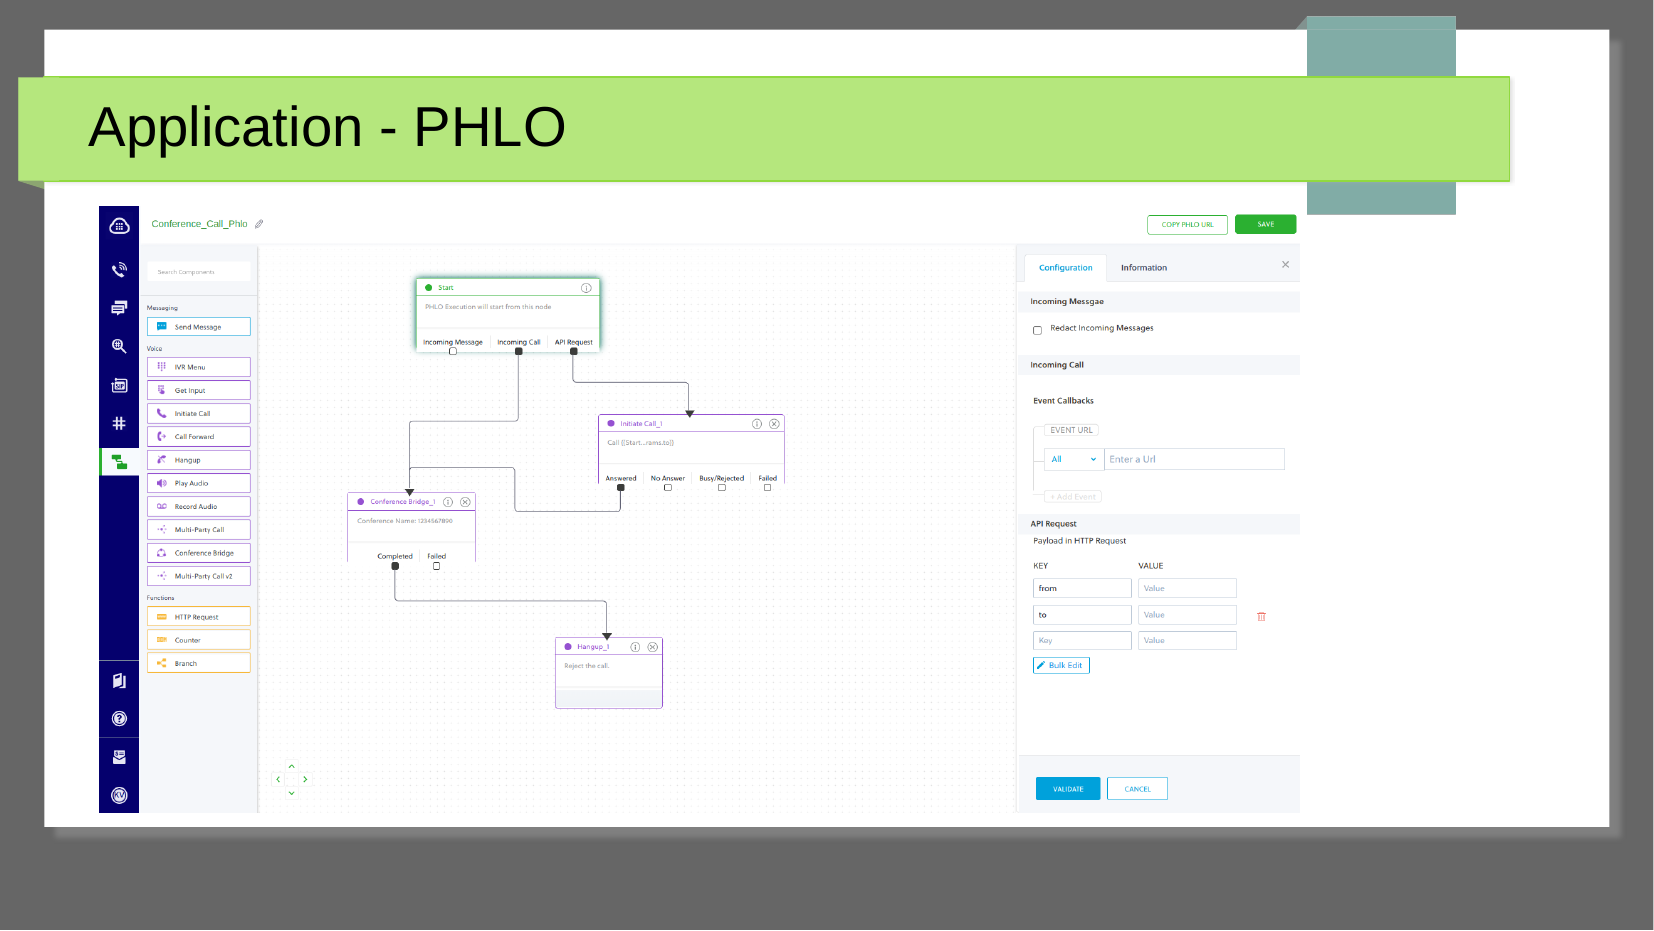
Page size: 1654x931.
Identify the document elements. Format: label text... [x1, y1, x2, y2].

picture [99, 206, 1300, 813]
title Application - PHLO [88, 32, 1506, 222]
